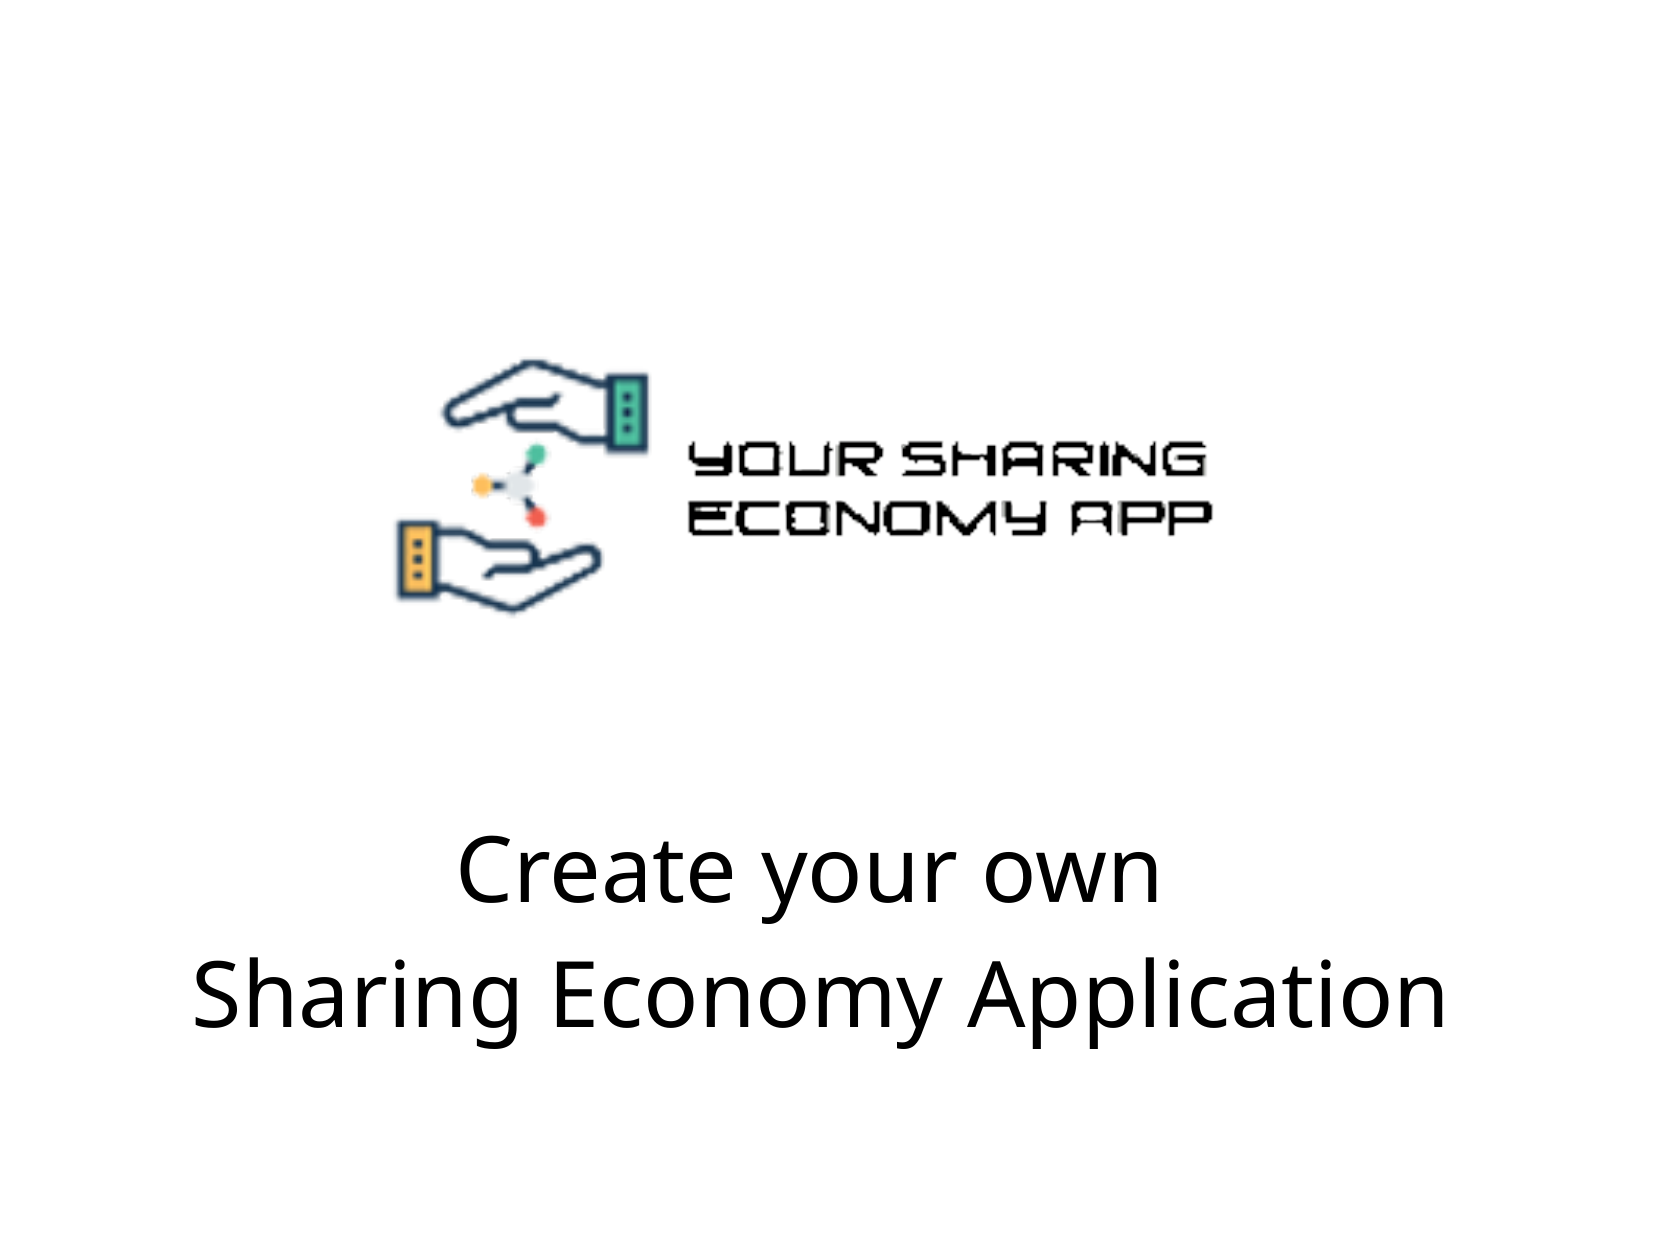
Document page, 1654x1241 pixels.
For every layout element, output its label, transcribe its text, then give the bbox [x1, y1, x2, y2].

picture [329, 333, 1270, 650]
text_box Create your own Sharing Economy Application [177, 797, 1435, 1057]
